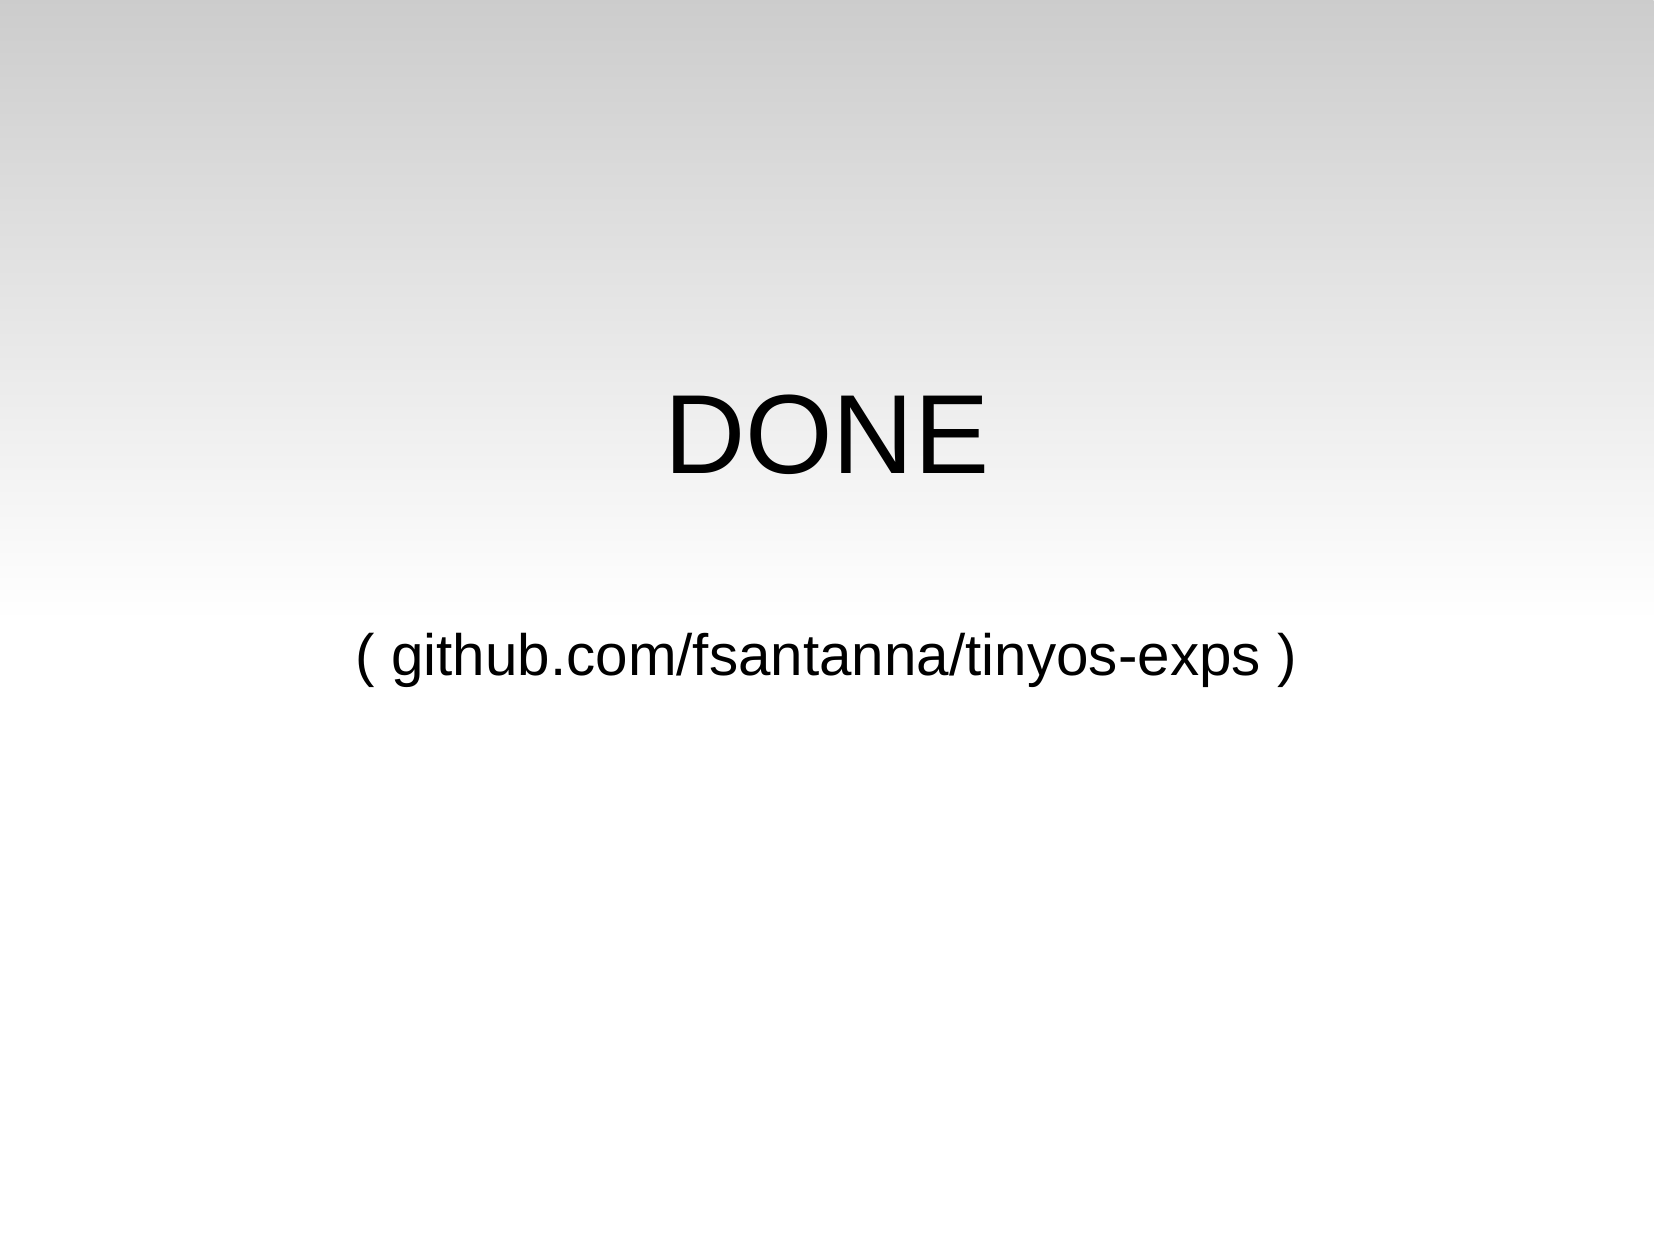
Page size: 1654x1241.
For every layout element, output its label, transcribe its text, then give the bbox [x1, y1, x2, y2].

subtitle DONE ( github.com/fsantanna/tinyos-exps ) [82, 49, 1571, 1109]
